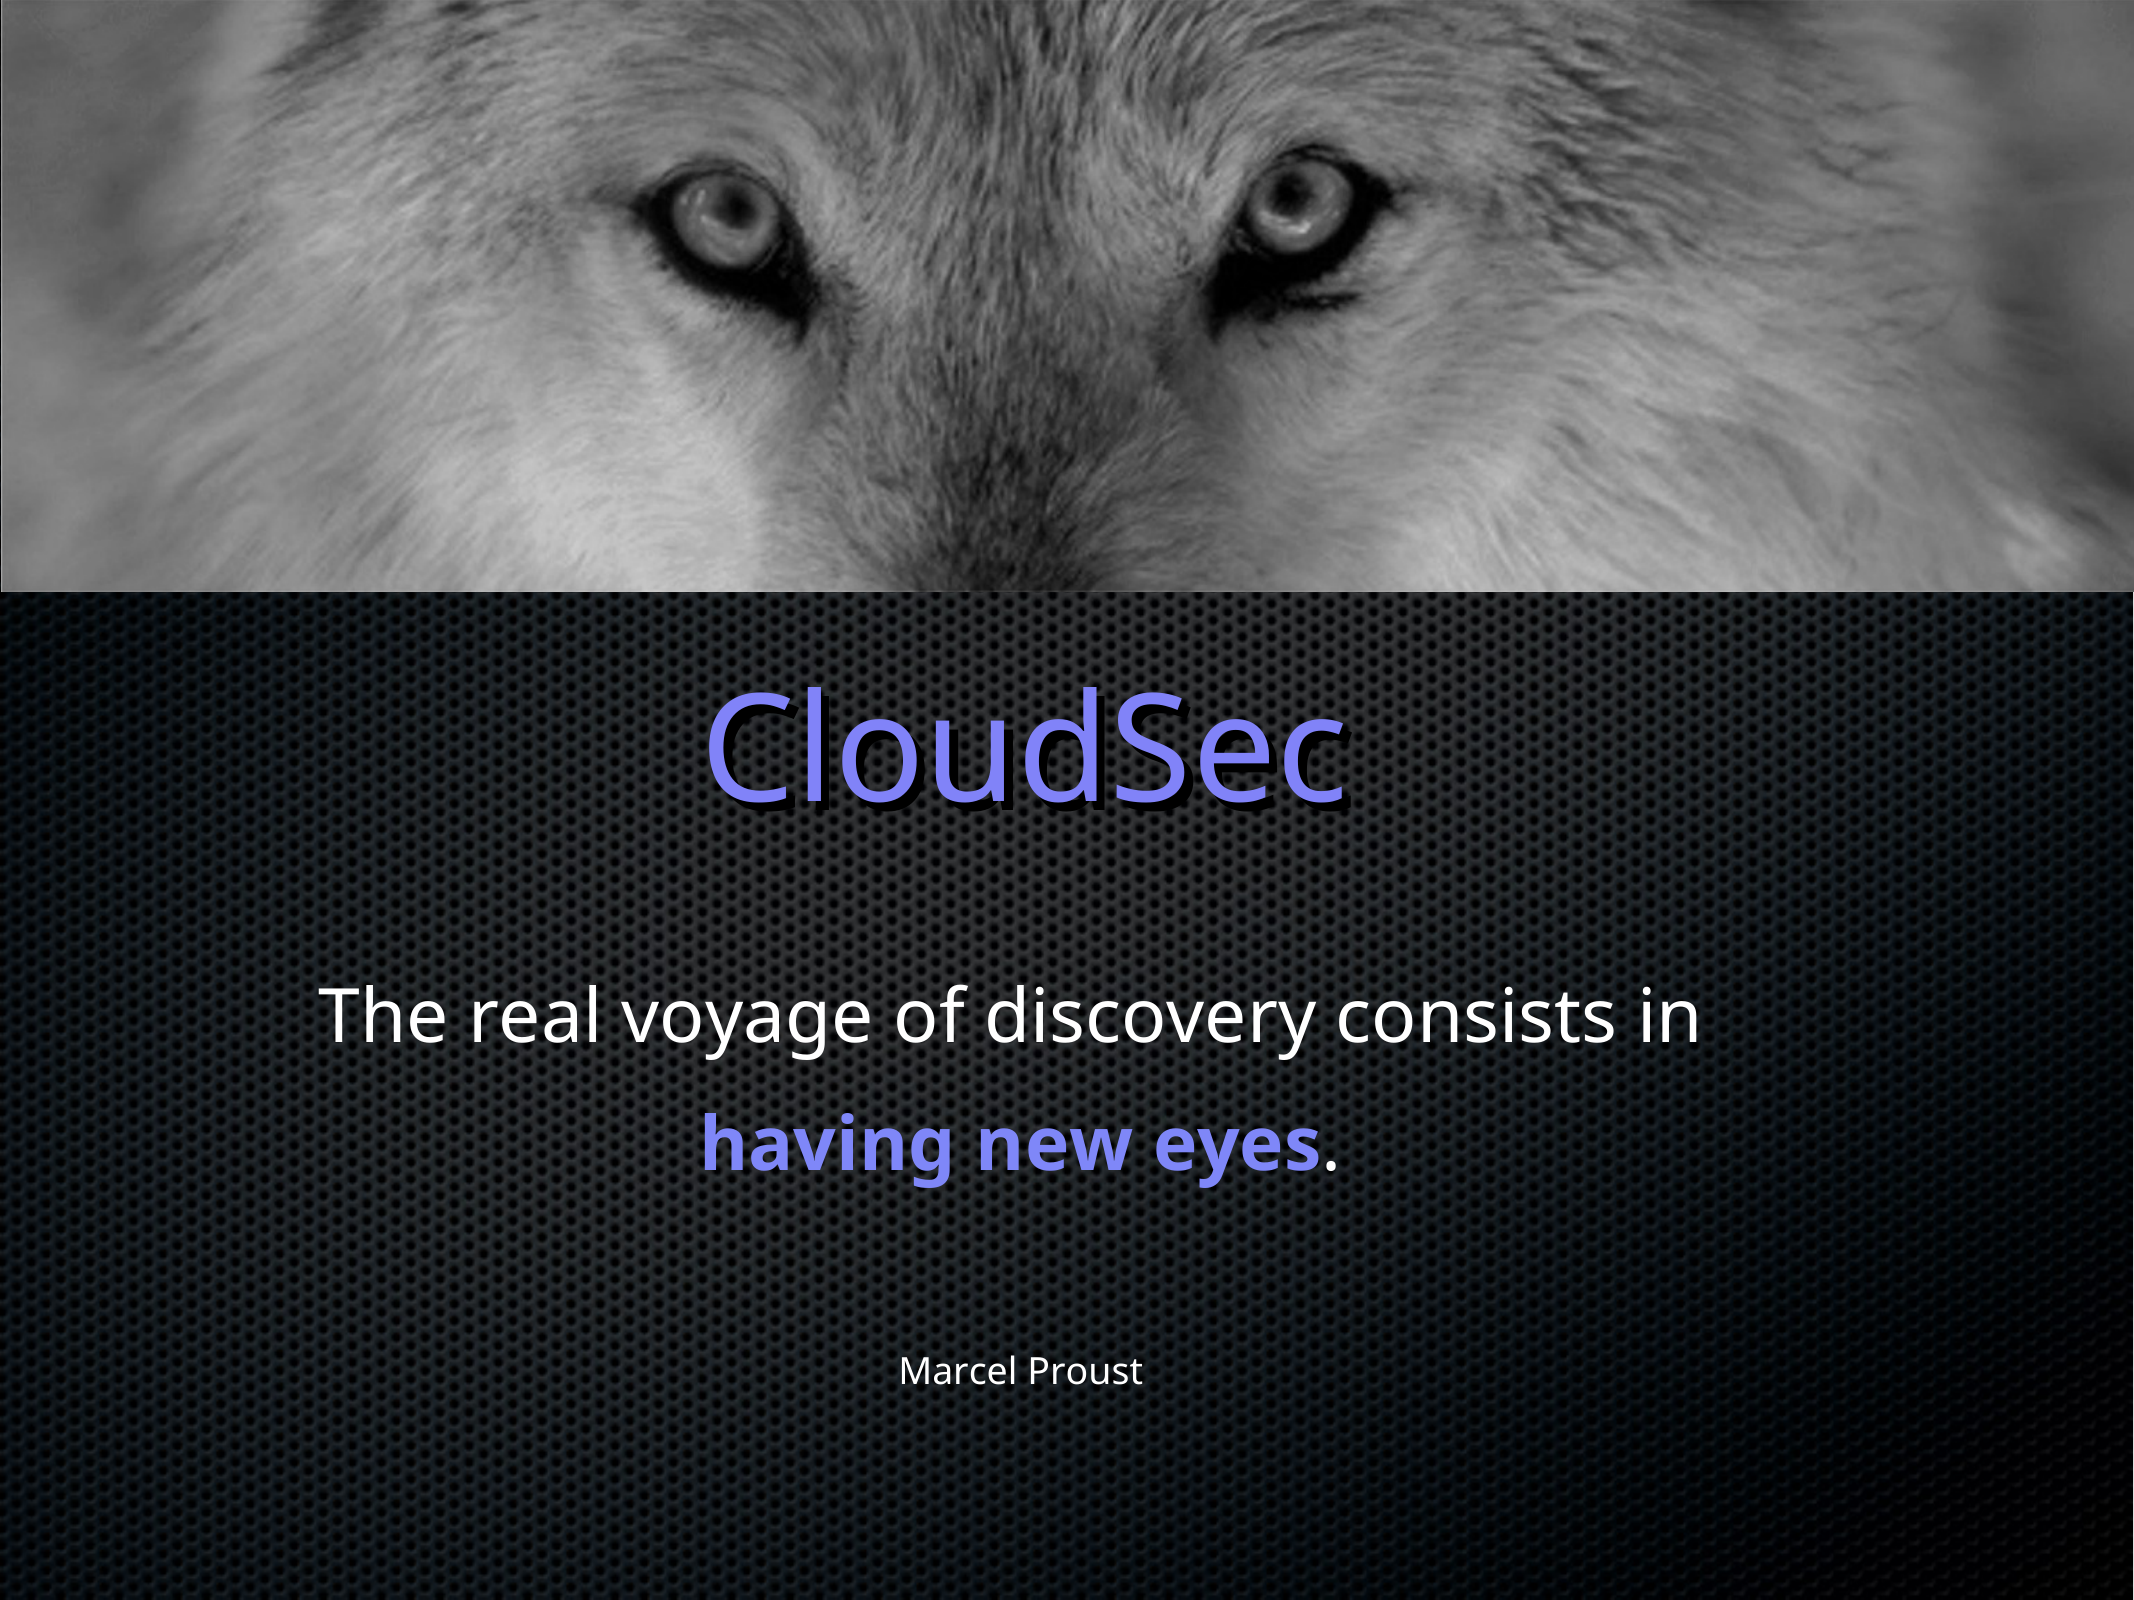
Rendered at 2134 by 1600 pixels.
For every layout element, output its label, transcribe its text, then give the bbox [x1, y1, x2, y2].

title CloudSec [97, 594, 1953, 855]
picture [0, 0, 2134, 1600]
list The real voyage of discovery consists in having new eyes. Marcel Proust [93, 954, 1948, 1448]
